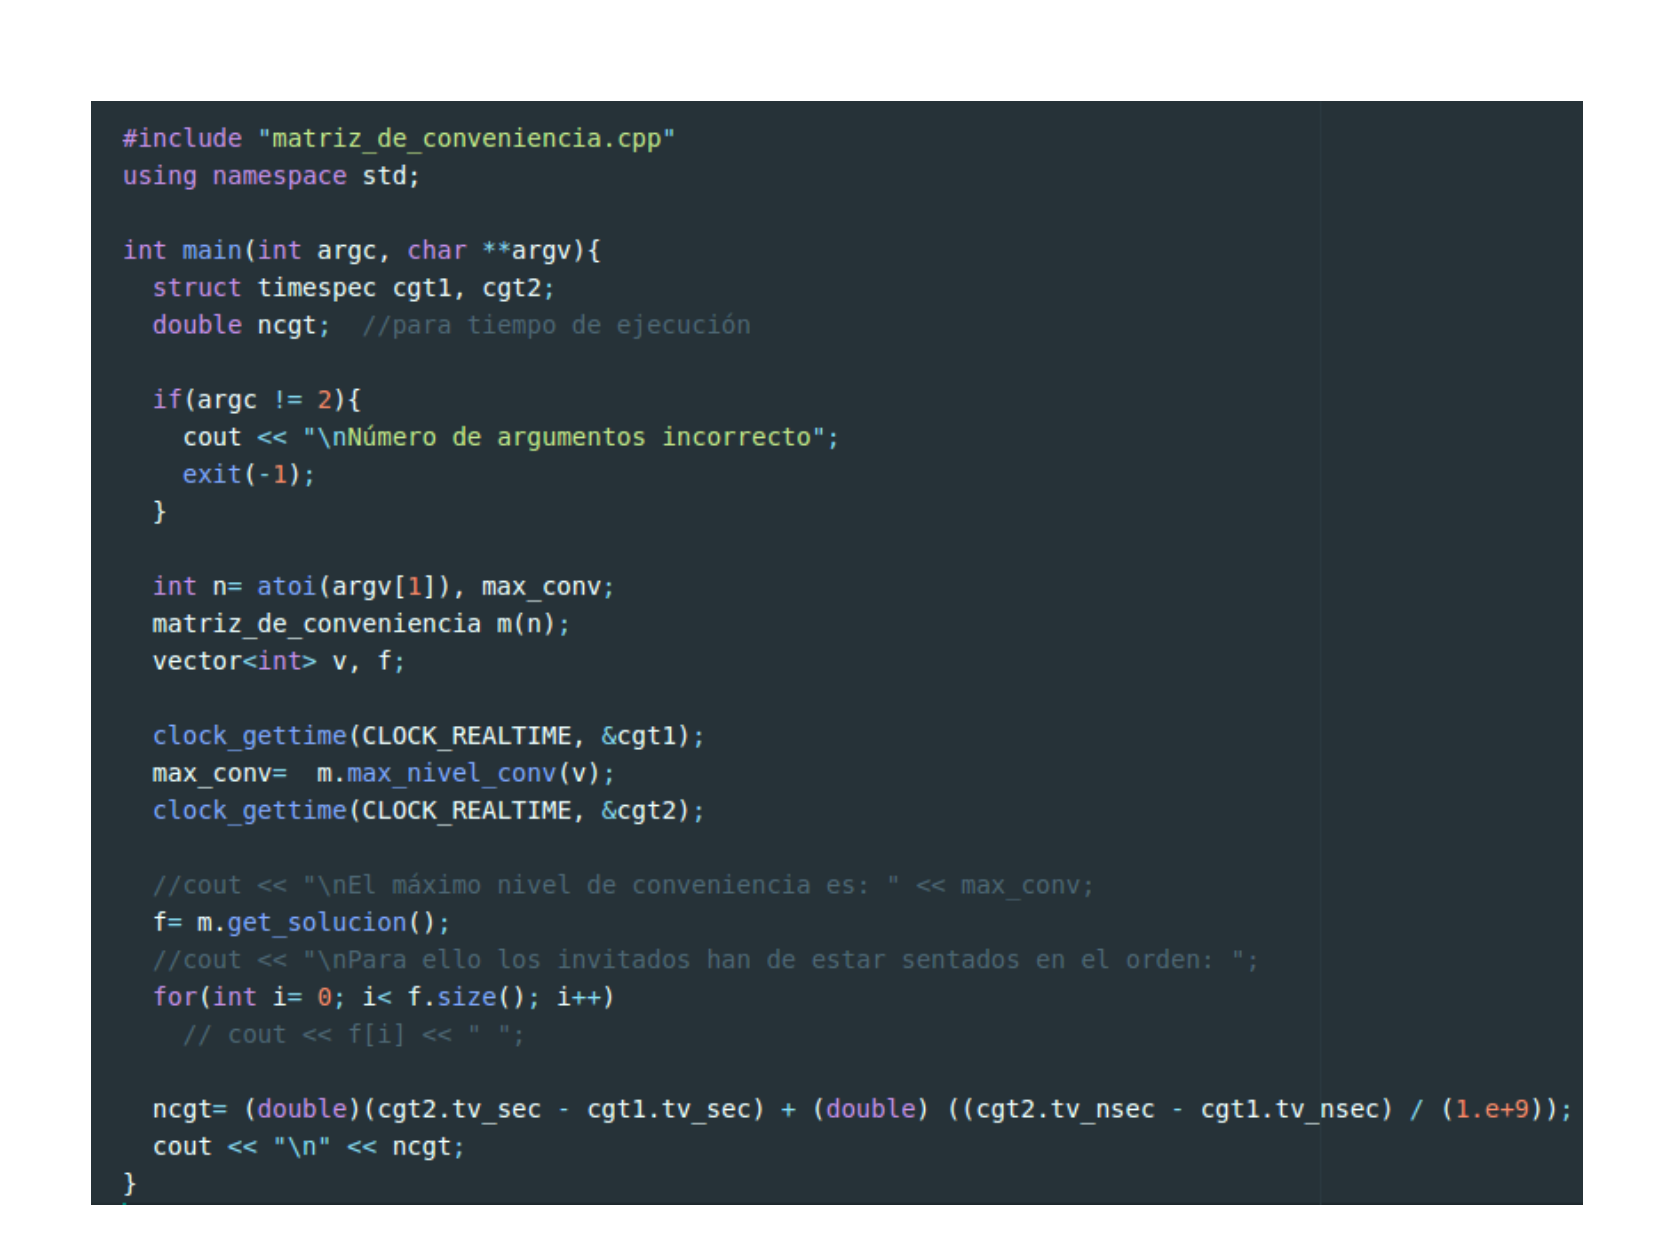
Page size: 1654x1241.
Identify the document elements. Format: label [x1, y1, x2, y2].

picture [91, 101, 1583, 1205]
